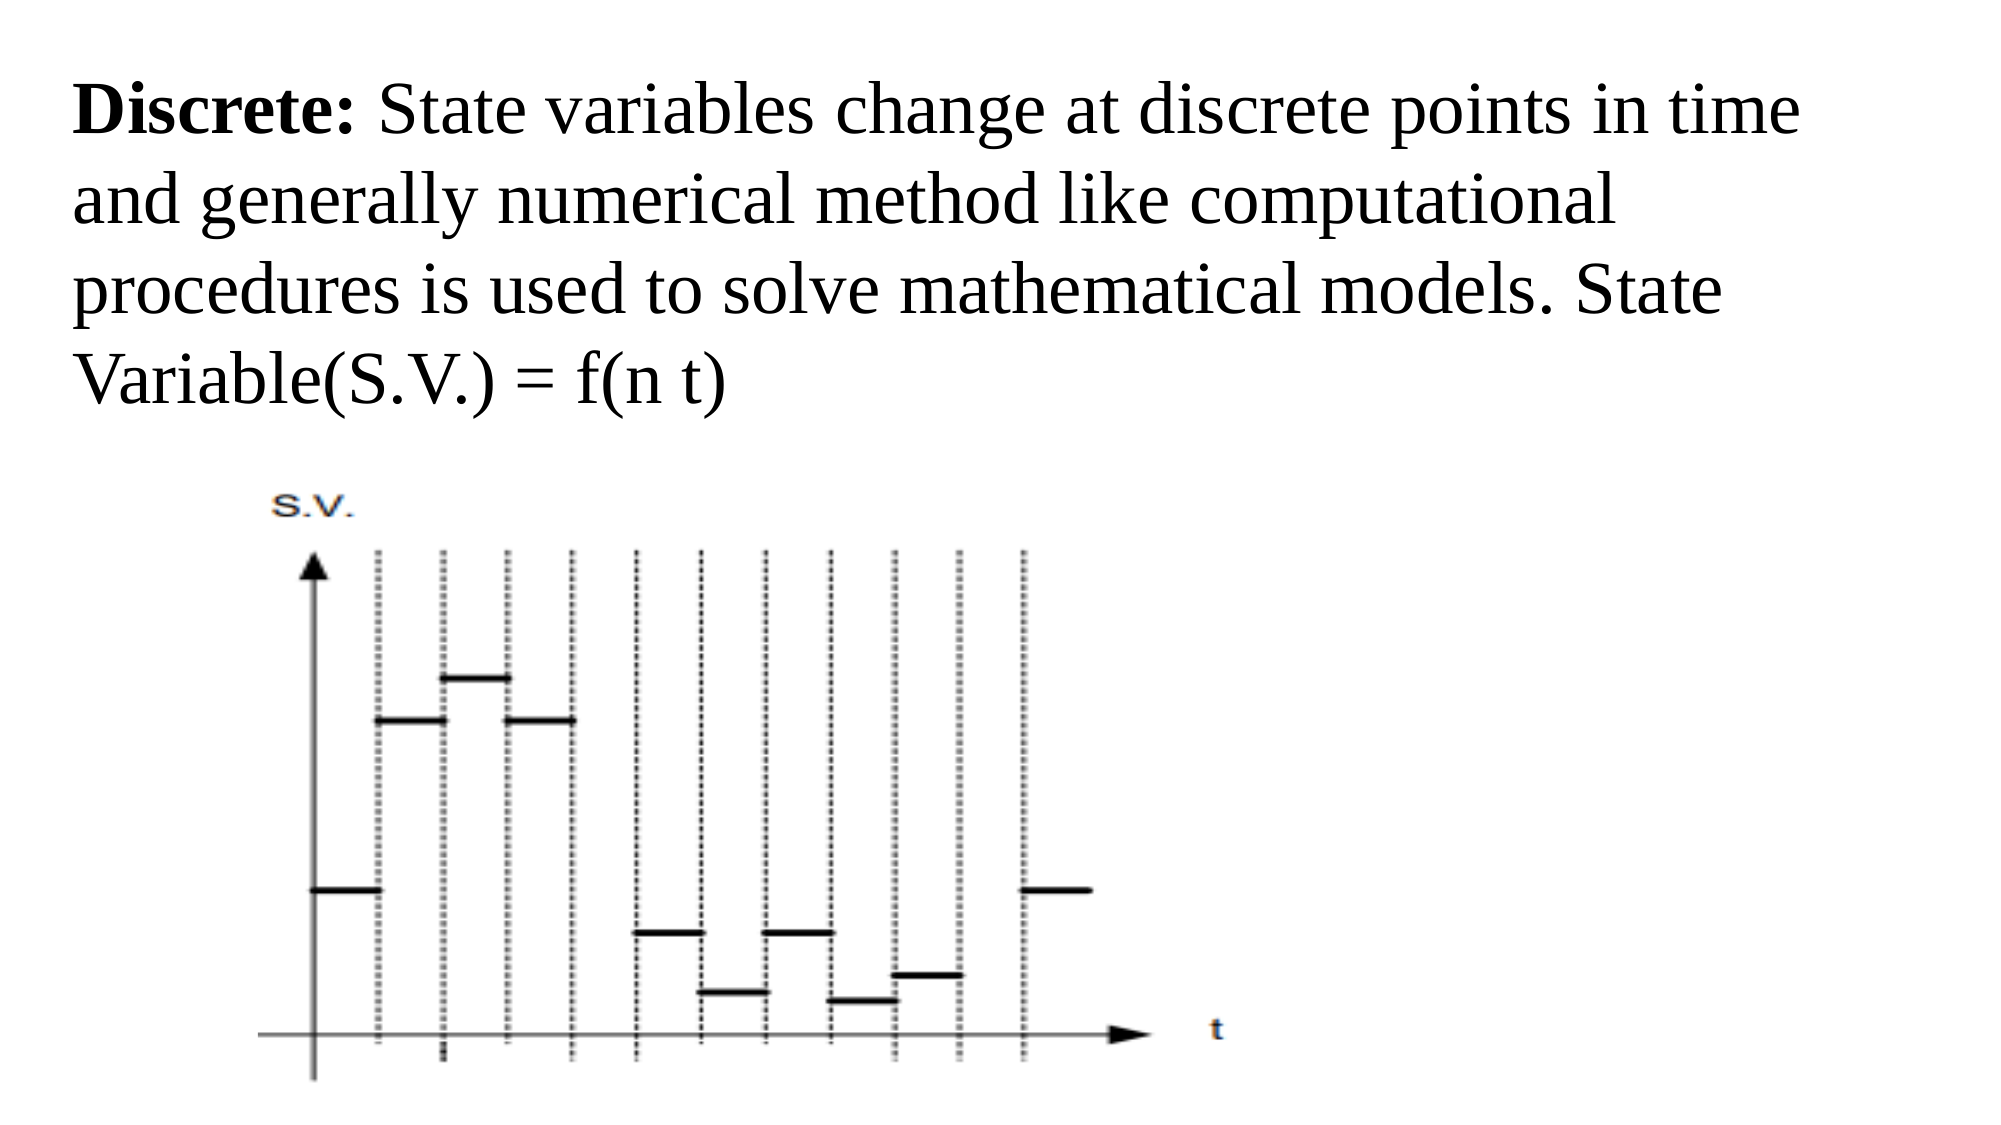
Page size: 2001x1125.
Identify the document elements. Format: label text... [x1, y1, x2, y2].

picture [257, 477, 1265, 1085]
text_box Discrete: State variables change at discrete points in time and generally numerical method like computational procedures is used to solve mathematical models. State Variable(S.V.) = f(n t) [58, 51, 1913, 427]
